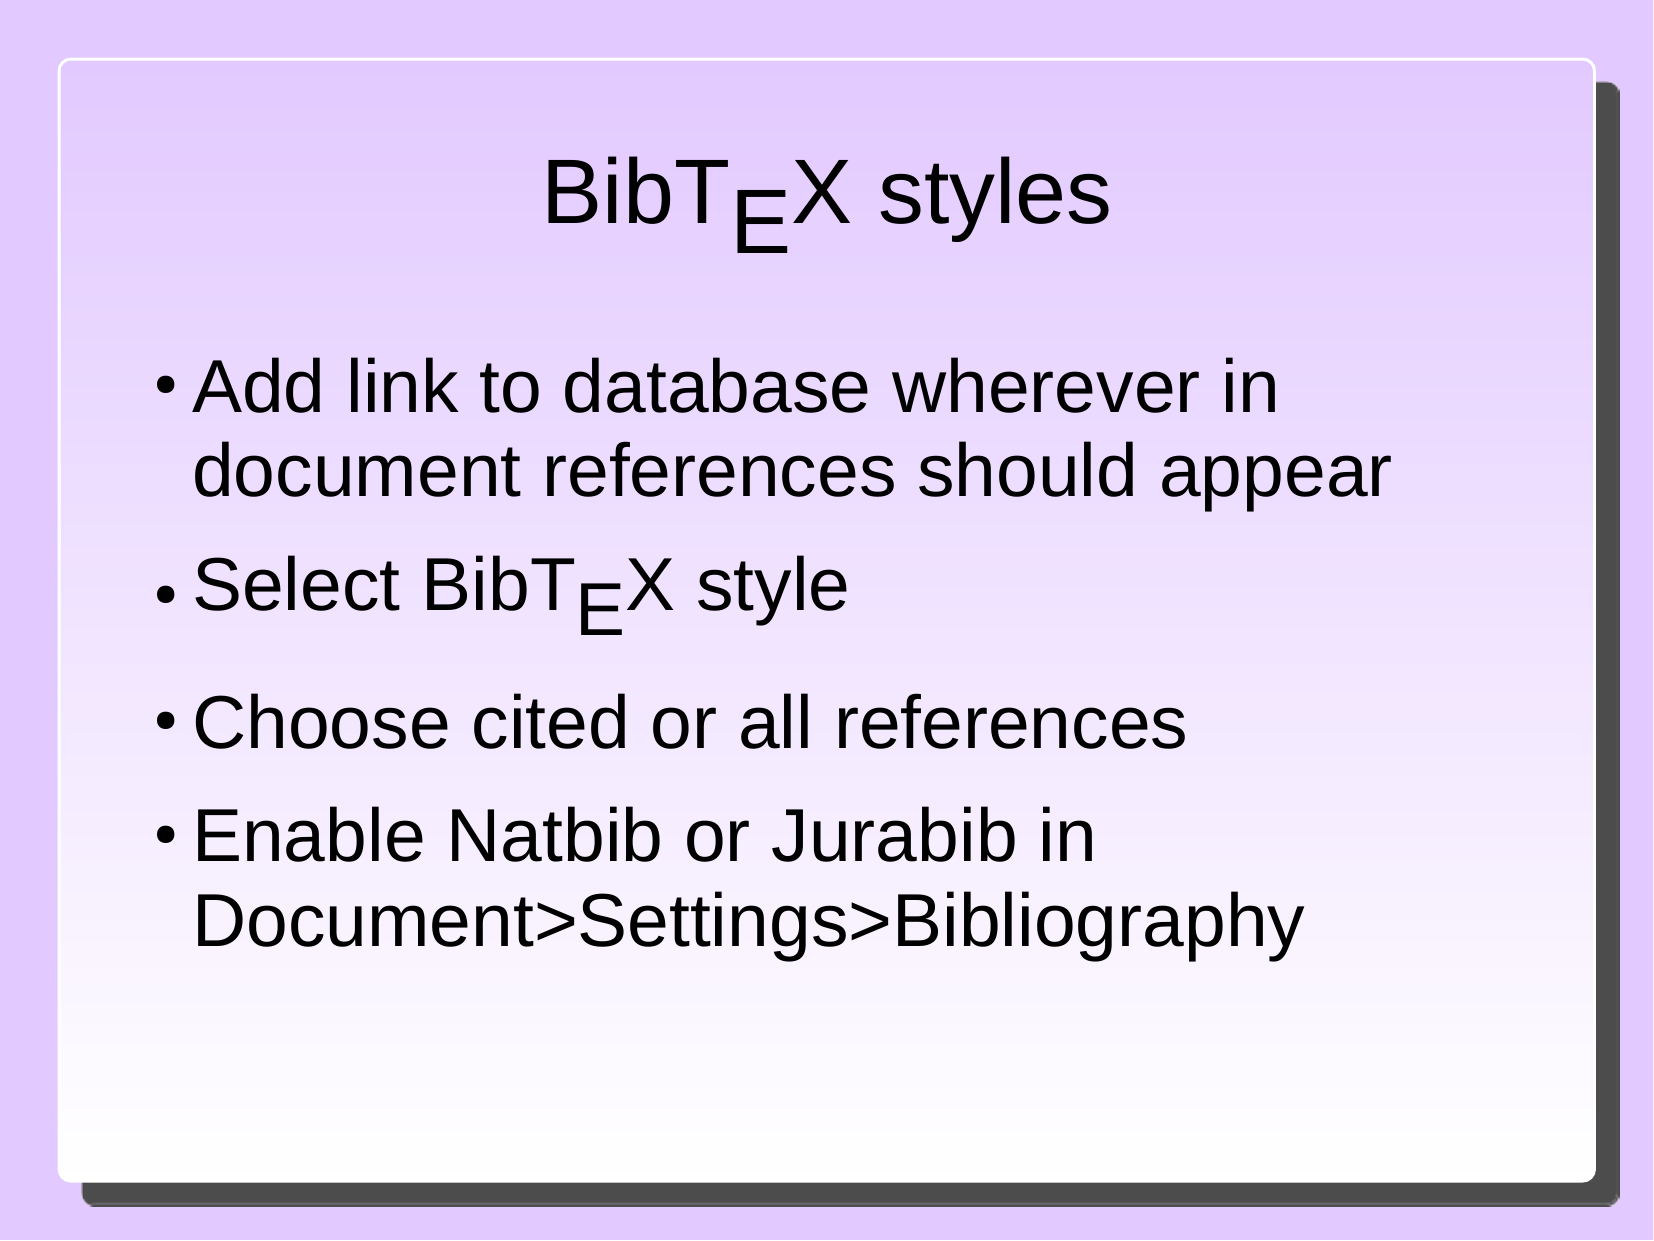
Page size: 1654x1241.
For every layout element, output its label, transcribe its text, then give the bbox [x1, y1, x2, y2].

list Add link to database wherever in document references should appear Select BibTEX style Choose cited or all references Enable Natbib or Jurabib in Document>Settings>Bibliography [121, 344, 1534, 1112]
title BibTEX styles [121, 102, 1534, 311]
